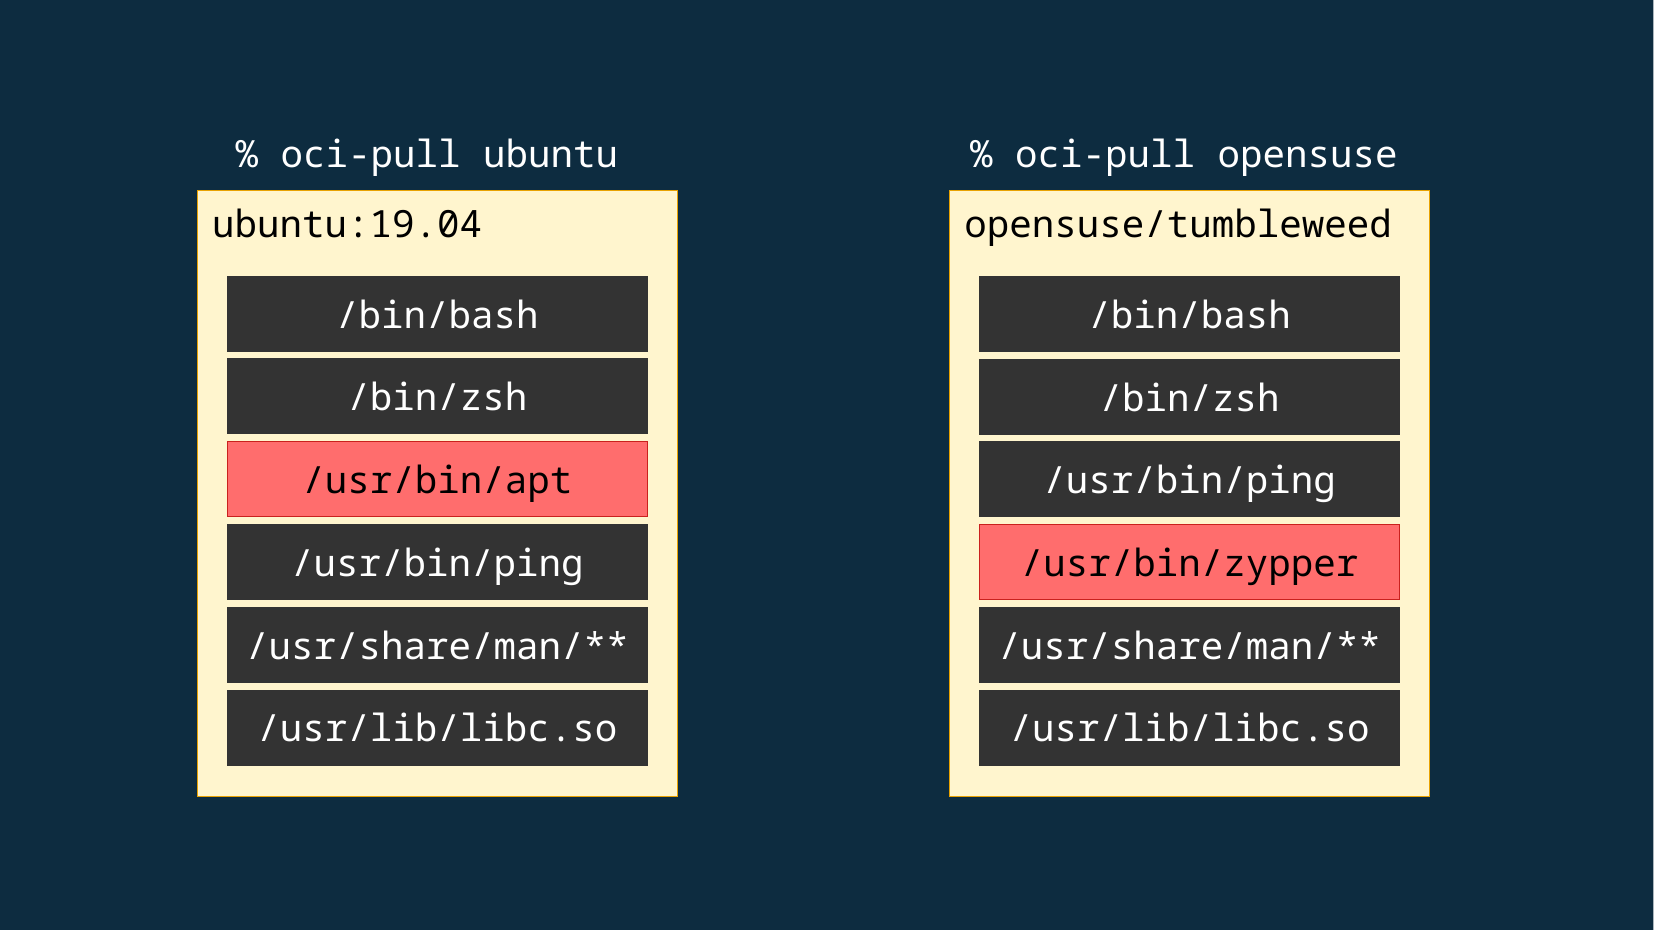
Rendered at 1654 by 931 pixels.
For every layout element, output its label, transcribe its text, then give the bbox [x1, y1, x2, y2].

text_box /usr/bin/zypper [979, 524, 1400, 600]
text_box /usr/share/man/** [979, 607, 1400, 683]
text_box ubuntu:19.04 [197, 190, 678, 797]
text_box /bin/zsh [227, 358, 648, 434]
text_box /usr/bin/ping [979, 441, 1400, 517]
text_box opensuse/tumbleweed [949, 190, 1430, 797]
text_box /usr/lib/libc.so [979, 690, 1400, 766]
text_box /bin/bash [227, 276, 648, 352]
text_box /usr/bin/apt [227, 441, 648, 517]
text_box % oci-pull ubuntu [220, 120, 716, 191]
text_box /bin/zsh [979, 359, 1400, 435]
text_box /usr/lib/libc.so [227, 690, 648, 766]
text_box /usr/bin/ping [227, 524, 648, 600]
text_box /usr/share/man/** [227, 607, 648, 683]
text_box % oci-pull opensuse [955, 120, 1451, 226]
text_box /bin/bash [979, 276, 1400, 352]
